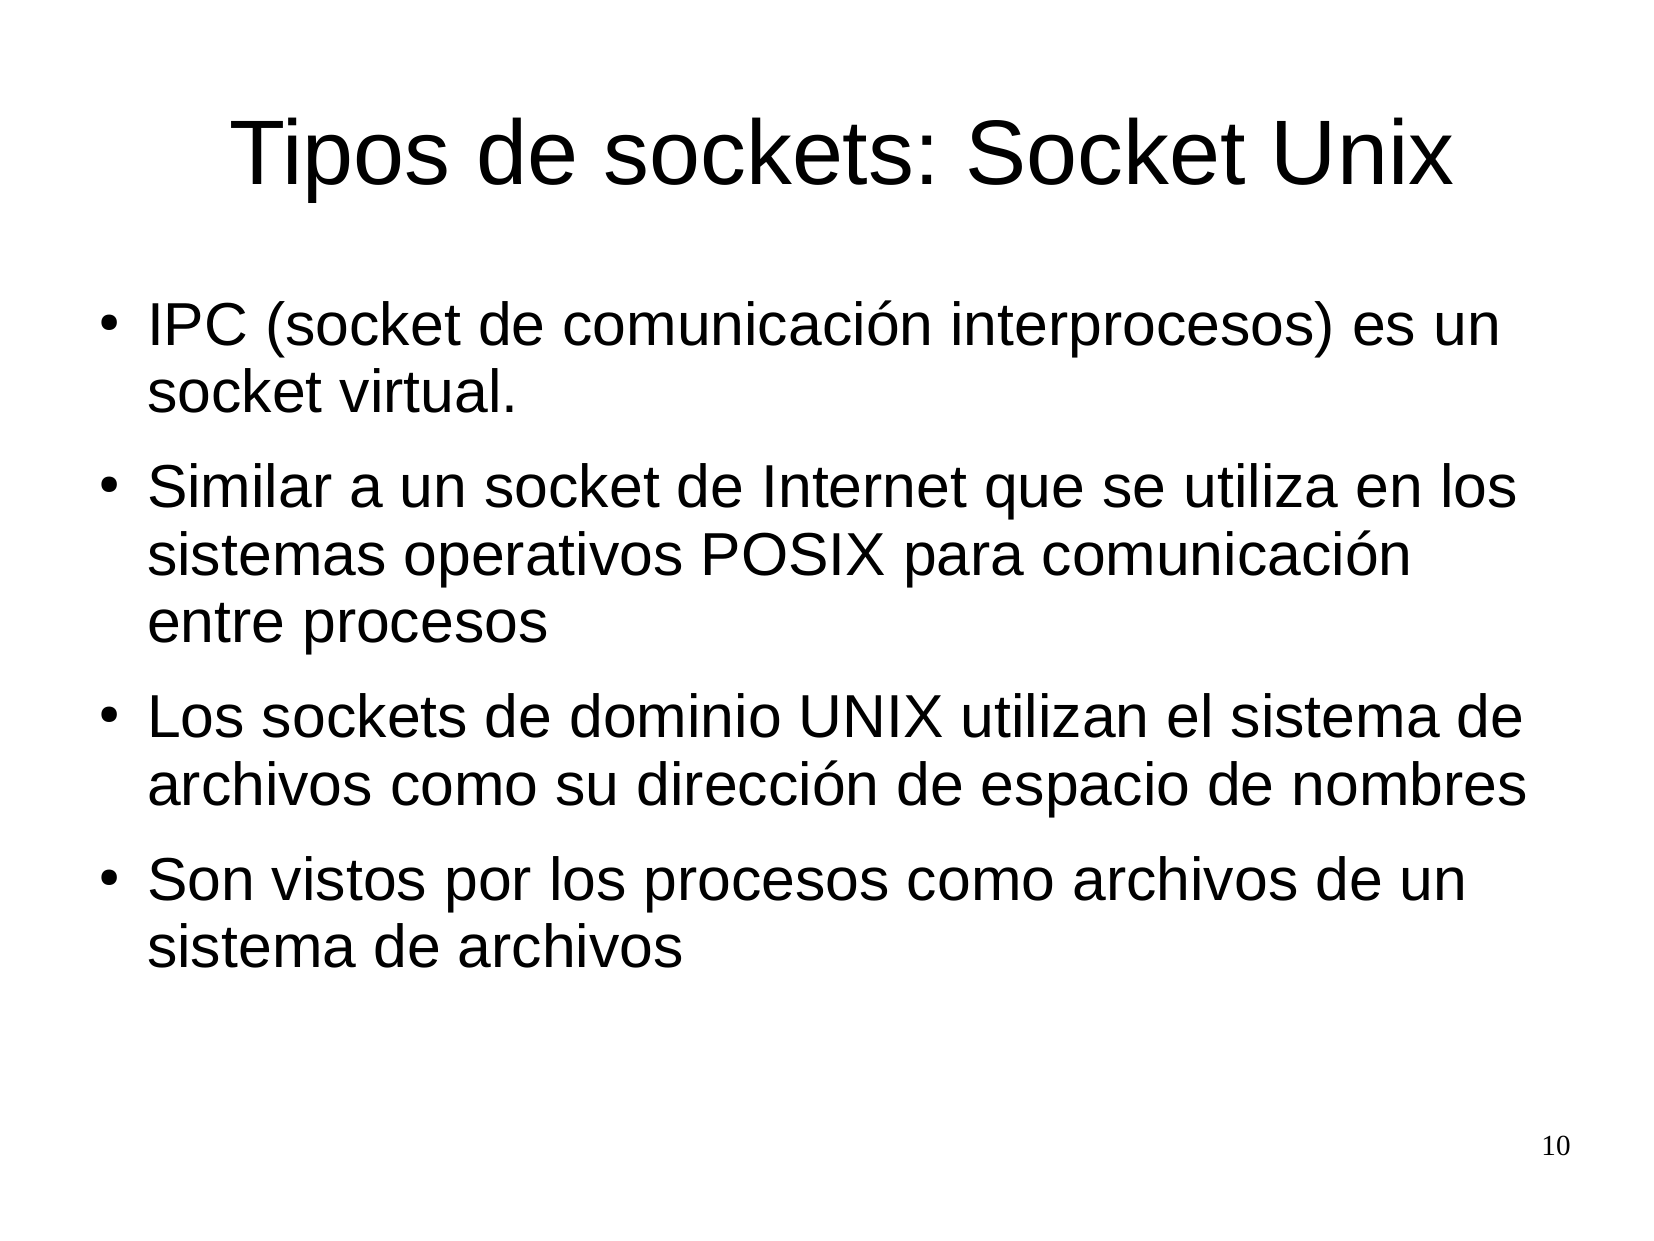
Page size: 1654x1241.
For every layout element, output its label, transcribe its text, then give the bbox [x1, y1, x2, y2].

list IPC (socket de comunicación interprocesos) es un socket virtual. Similar a un socket de Internet que se utiliza en los sistemas operativos POSIX para comunicación entre procesos Los sockets de dominio UNIX utilizan el sistema de archivos como su dirección de espacio de nombres Son vistos por los procesos como archivos de un sistema de archivos [82, 290, 1538, 1010]
title Tipos de sockets: Socket Unix [82, 49, 1571, 257]
